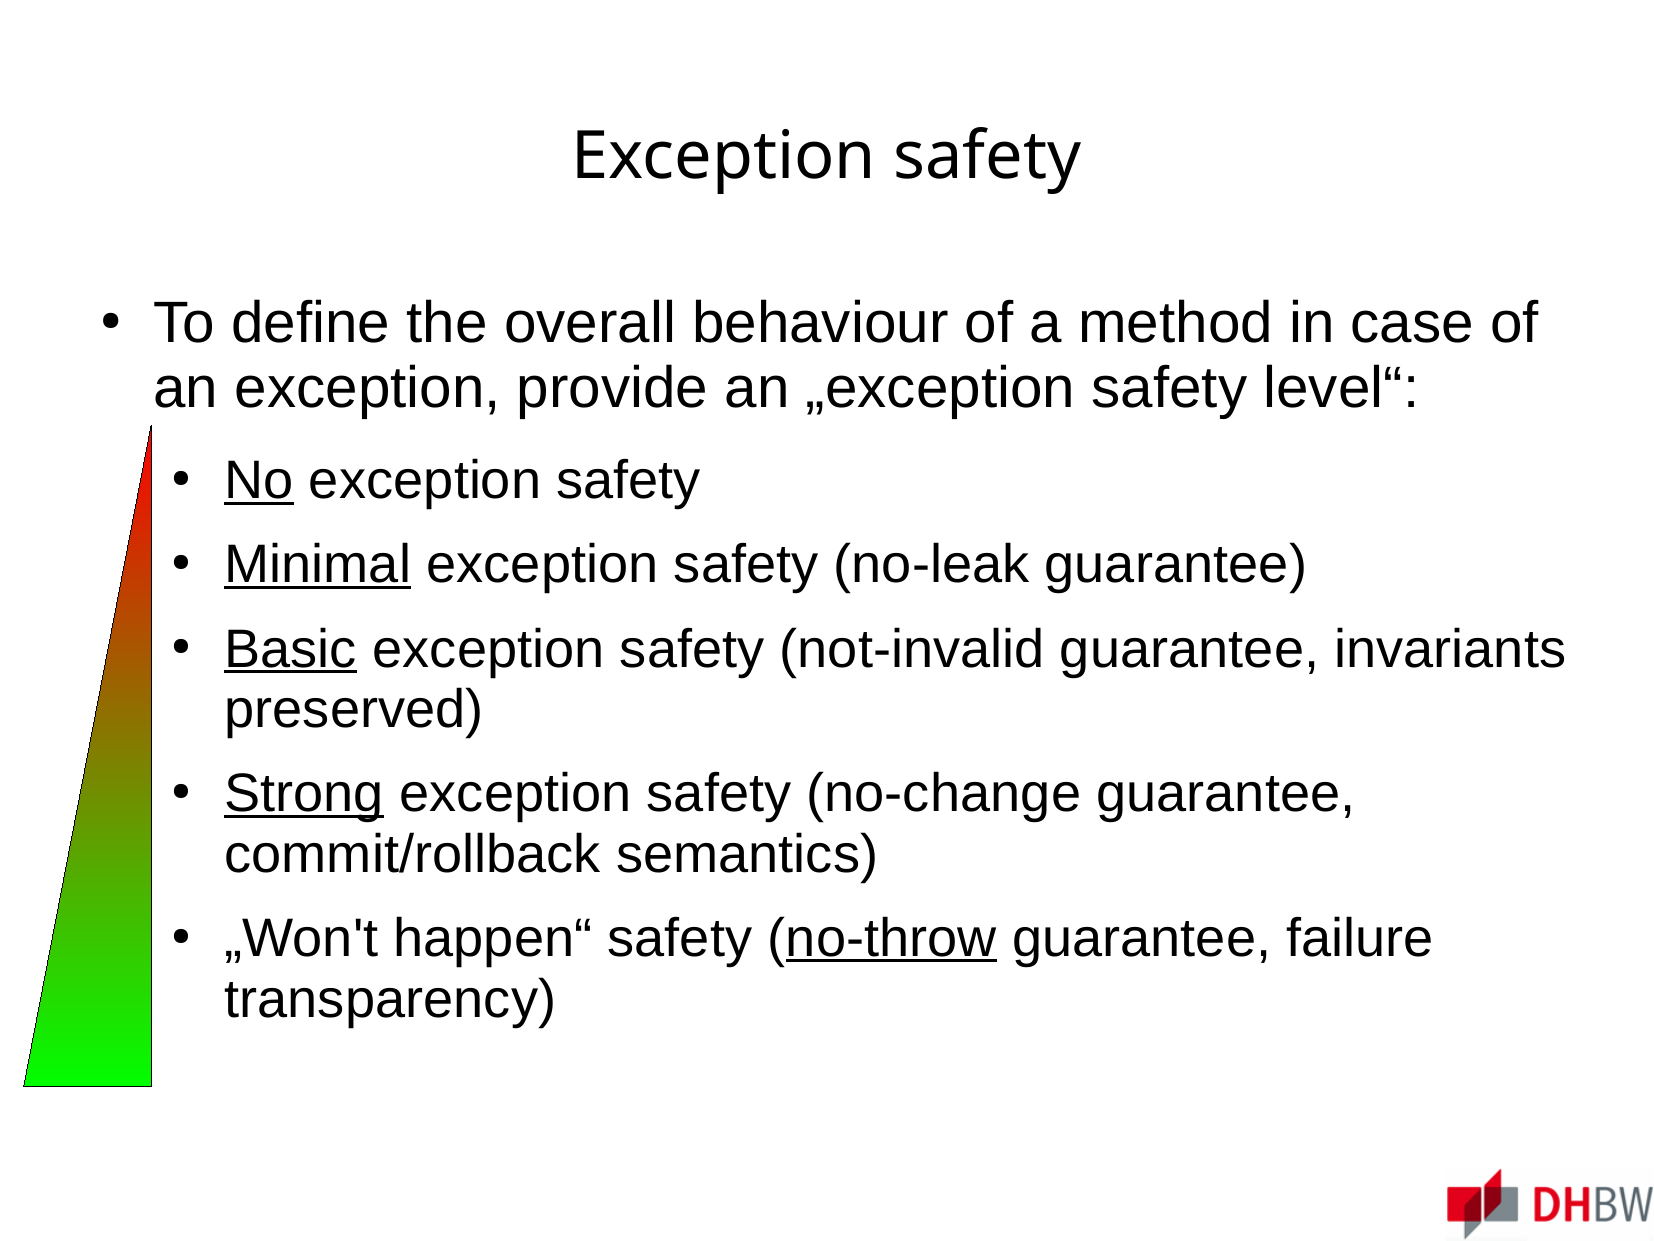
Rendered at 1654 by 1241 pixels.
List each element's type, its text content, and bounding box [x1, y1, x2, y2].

text_box [23, 425, 152, 1087]
title Exception safety [82, 56, 1571, 250]
list To define the overall behaviour of a method in case of an exception, provide an „exception safety level“: No exception safety Minimal exception safety (no-leak guarantee) Basic exception safety (not-invalid guarantee, invariants preserved) Strong exception safety (no-change guarantee, commit/rollback semantics) „Won't happen“ safety (no-throw guarantee, failure transparency) [82, 290, 1571, 1094]
picture [1446, 1167, 1654, 1241]
